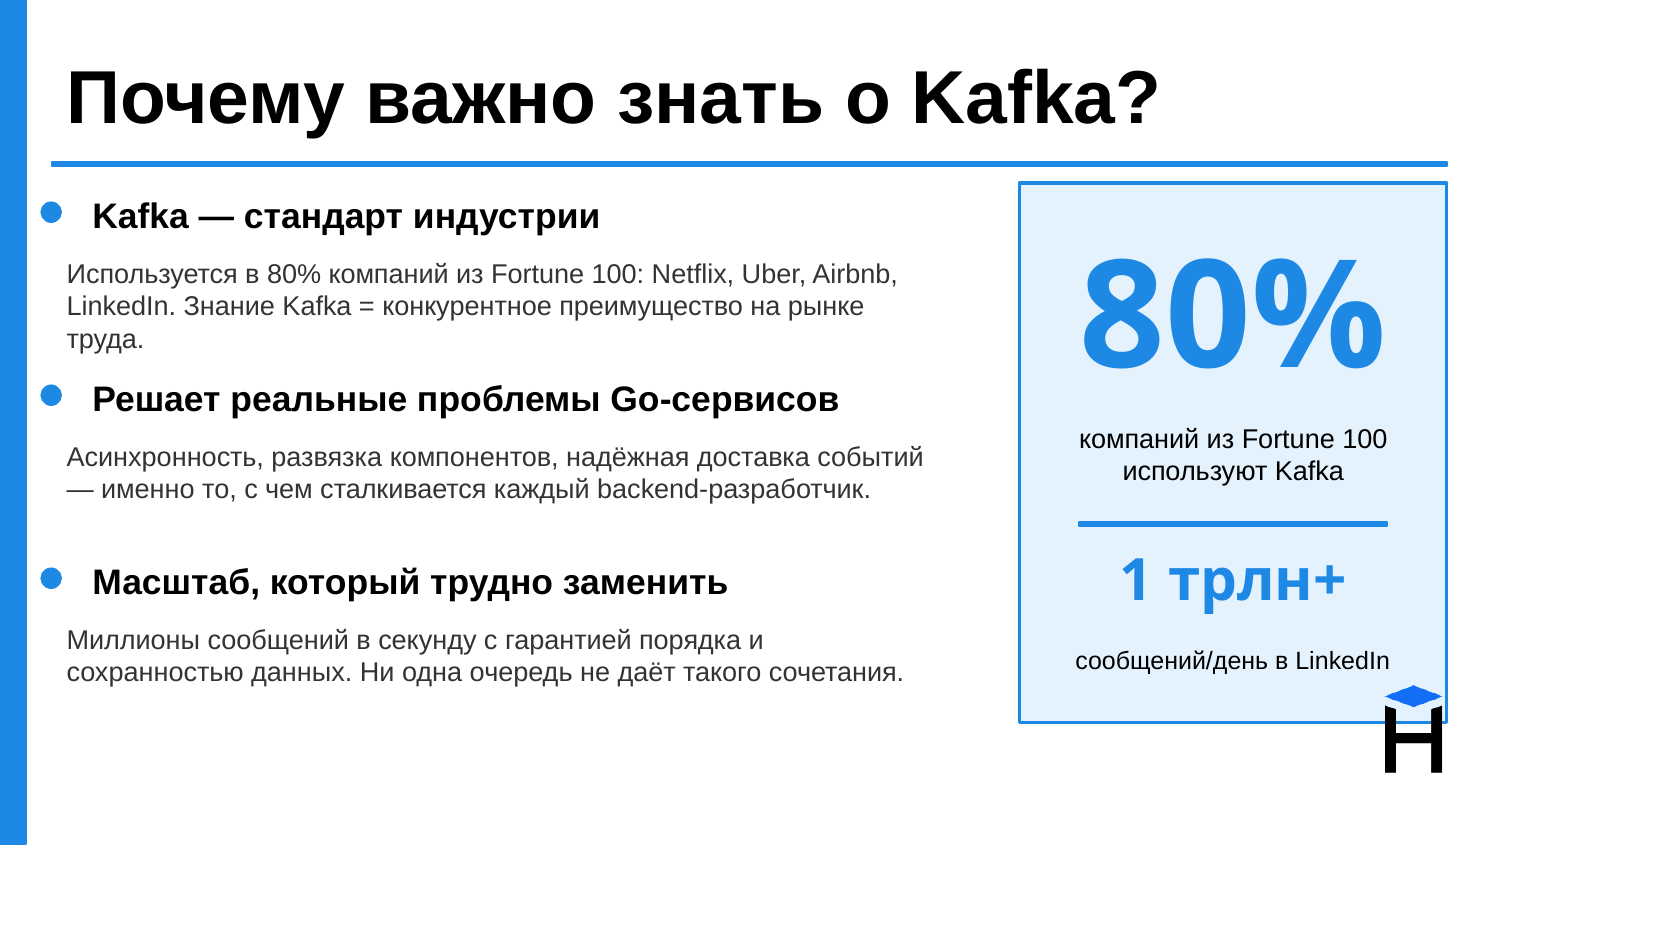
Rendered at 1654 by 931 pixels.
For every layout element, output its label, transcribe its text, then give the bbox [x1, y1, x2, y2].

text_box Используется в 80% компаний из Fortune 100: Netflix, Uber, Airbnb, LinkedIn. Знание Kafka = конкурентное преимущество на рынке труда. [51, 248, 952, 342]
text_box [0, 0, 27, 844]
text_box [1432, 623, 1447, 723]
text_box [1019, 183, 1447, 225]
text_box Почему важно знать о Kafka? [51, 29, 1447, 158]
text_box [1019, 390, 1447, 532]
text_box 1 трлн+ [1019, 532, 1447, 623]
text_box [1019, 623, 1384, 723]
text_box [41, 202, 61, 222]
text_box Асинхронность, развязка компонентов, надёжная доставка событий — именно то, с чем сталкивается каждый backend-разработчик. [51, 431, 952, 525]
text_box Миллионы сообщений в секунду с гарантией порядка и сохранностью данных. Ни одна очередь не даёт такого сочетания. [51, 614, 952, 708]
text_box [41, 568, 61, 588]
text_box Масштаб, который трудно заменить [77, 548, 963, 612]
text_box Kafka — стандарт индустрии [77, 182, 963, 246]
text_box Решает реальные проблемы Go-сервисов [77, 365, 963, 429]
text_box 80% [1019, 225, 1447, 390]
picture [1384, 685, 1443, 773]
text_box сообщений/день в LinkedIn [1034, 622, 1432, 698]
text_box [51, 161, 1447, 167]
text_box компаний из Fortune 100 используют Kafka [1034, 397, 1432, 510]
text_box [41, 385, 61, 405]
